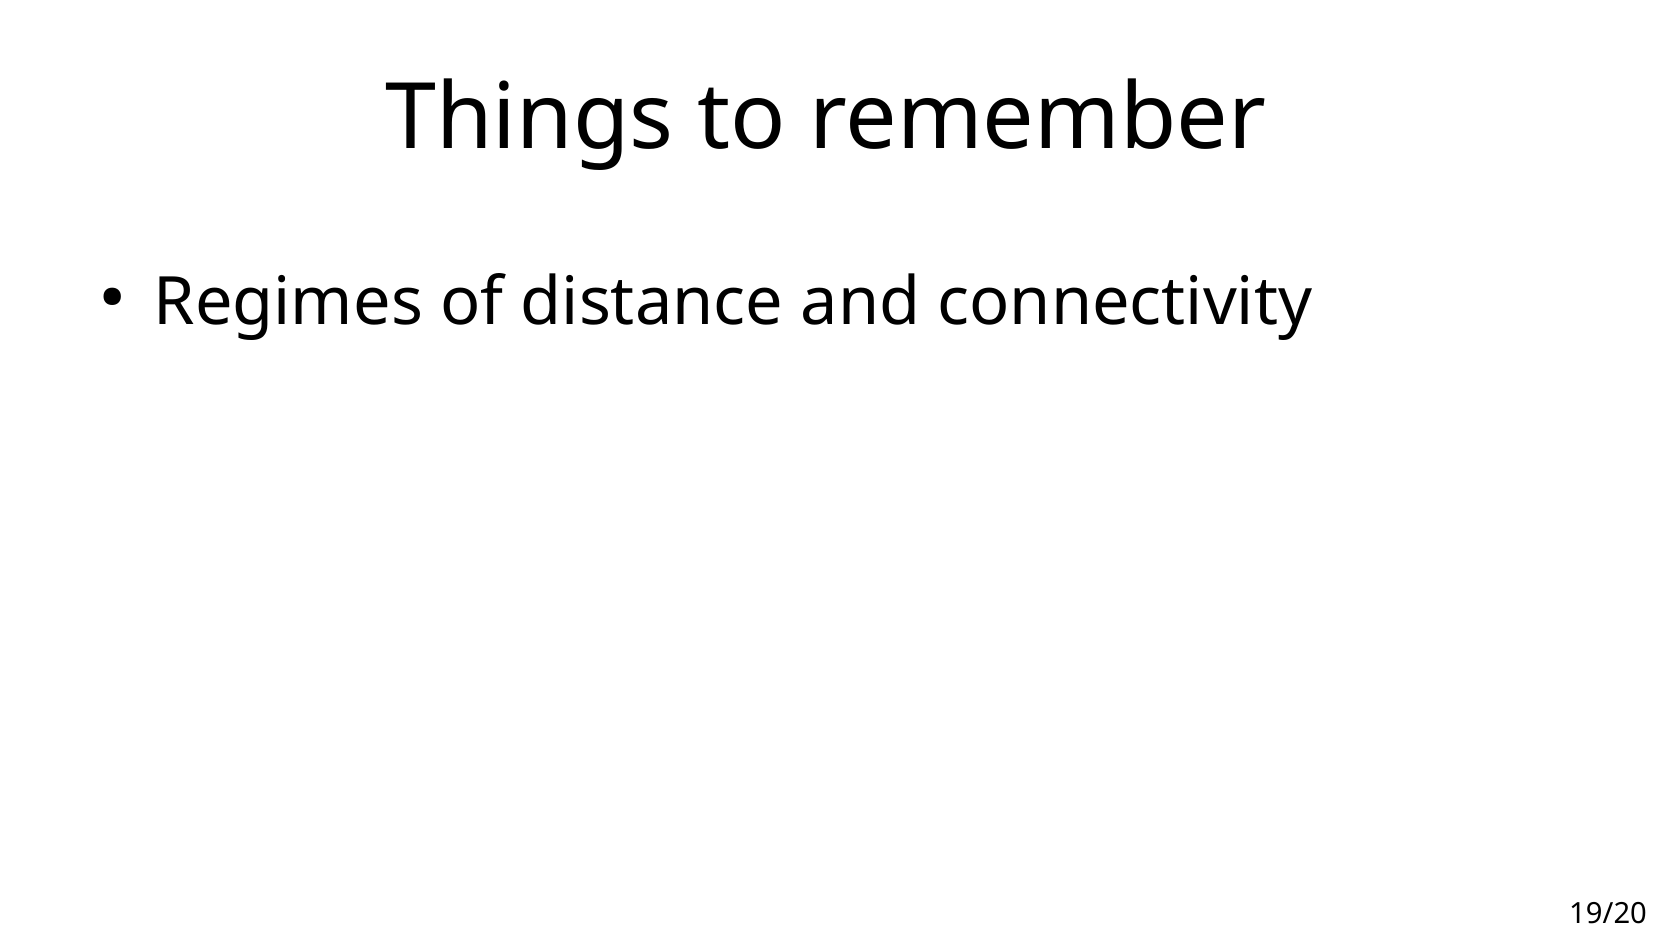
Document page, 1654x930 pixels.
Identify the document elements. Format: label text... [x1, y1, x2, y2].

list Regimes of distance and connectivity [82, 252, 1571, 793]
title Things to remember [82, 1, 1571, 225]
